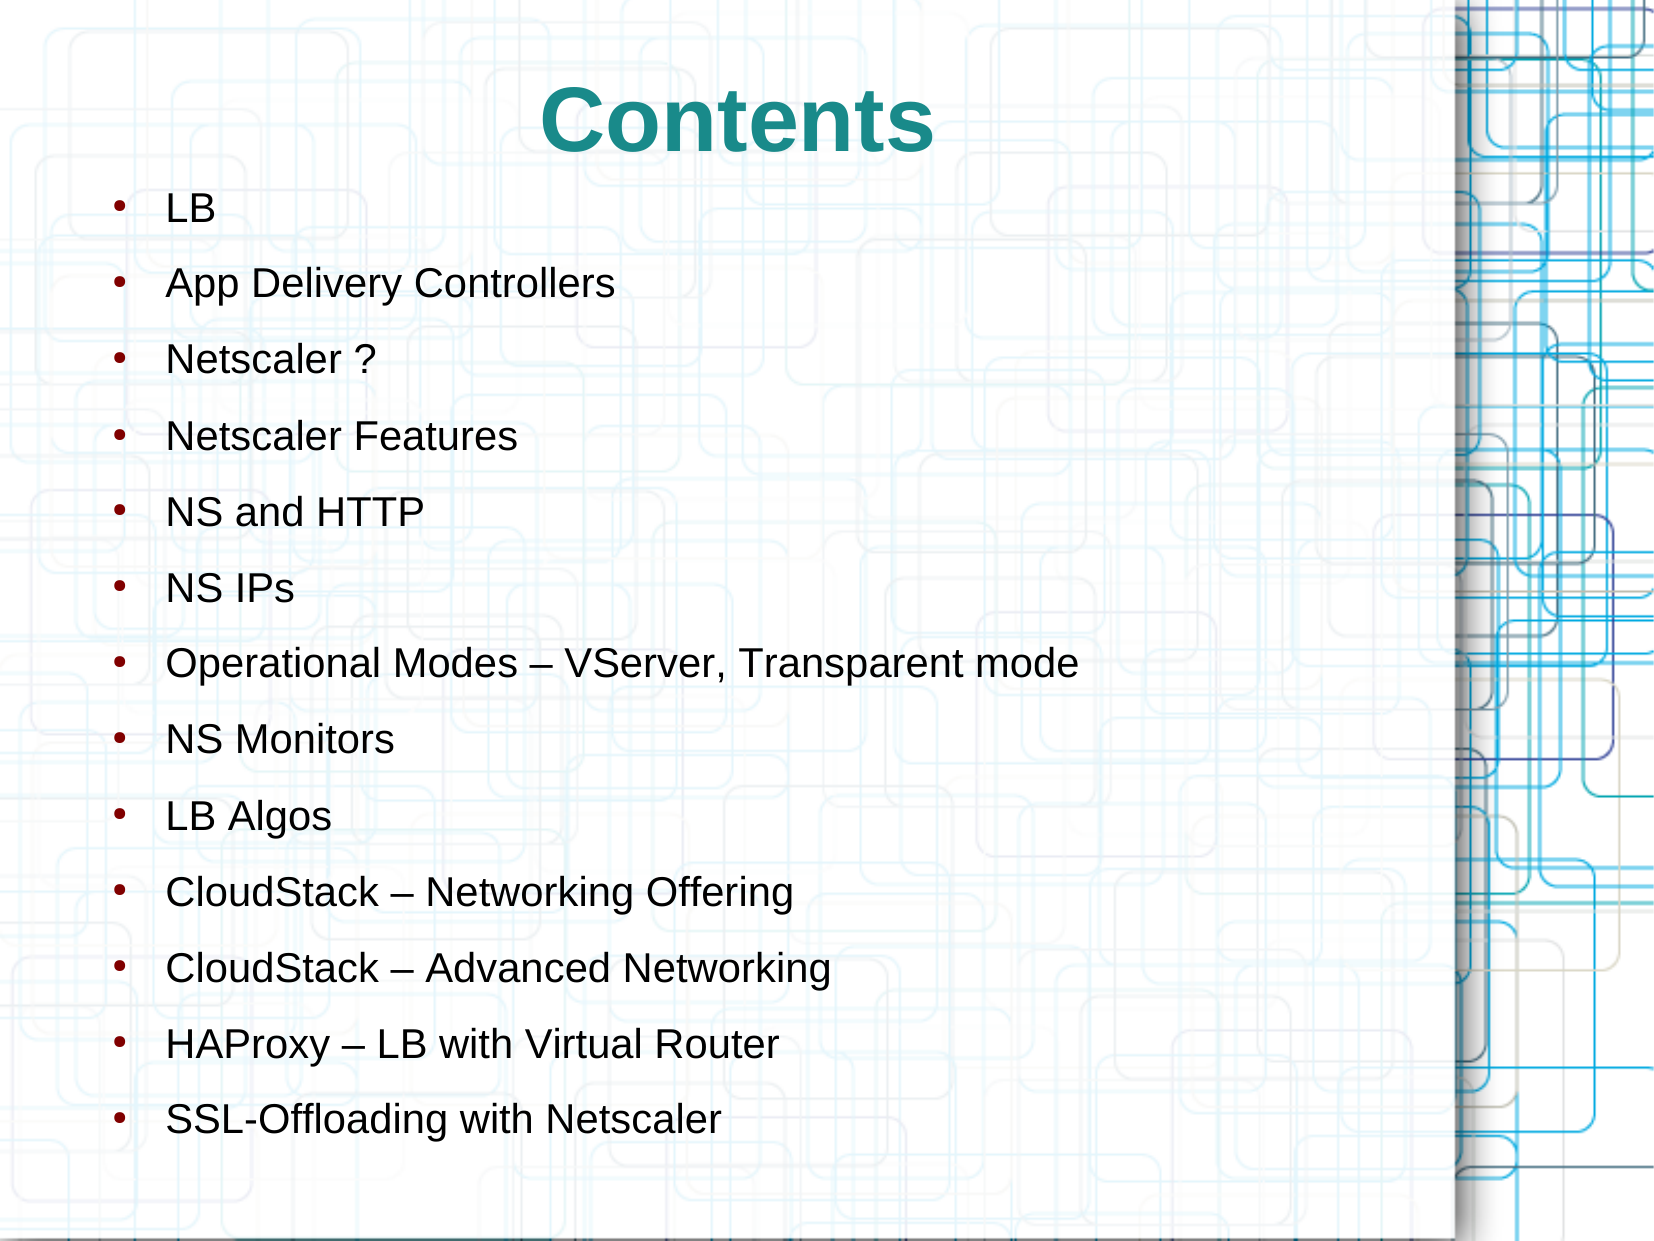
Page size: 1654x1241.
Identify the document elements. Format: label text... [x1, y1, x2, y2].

title Contents [59, 49, 1418, 189]
picture [0, 0, 1654, 1241]
list LB App Delivery Controllers Netscaler ? Netscaler Features NS and HTTP NS IPs Operational Modes – VServer, Transparent mode NS Monitors LB Algos CloudStack – Networking Offering CloudStack – Advanced Networking HAProxy – LB with Virtual Router SSL-Offloading with Netscaler [94, 184, 1430, 1205]
